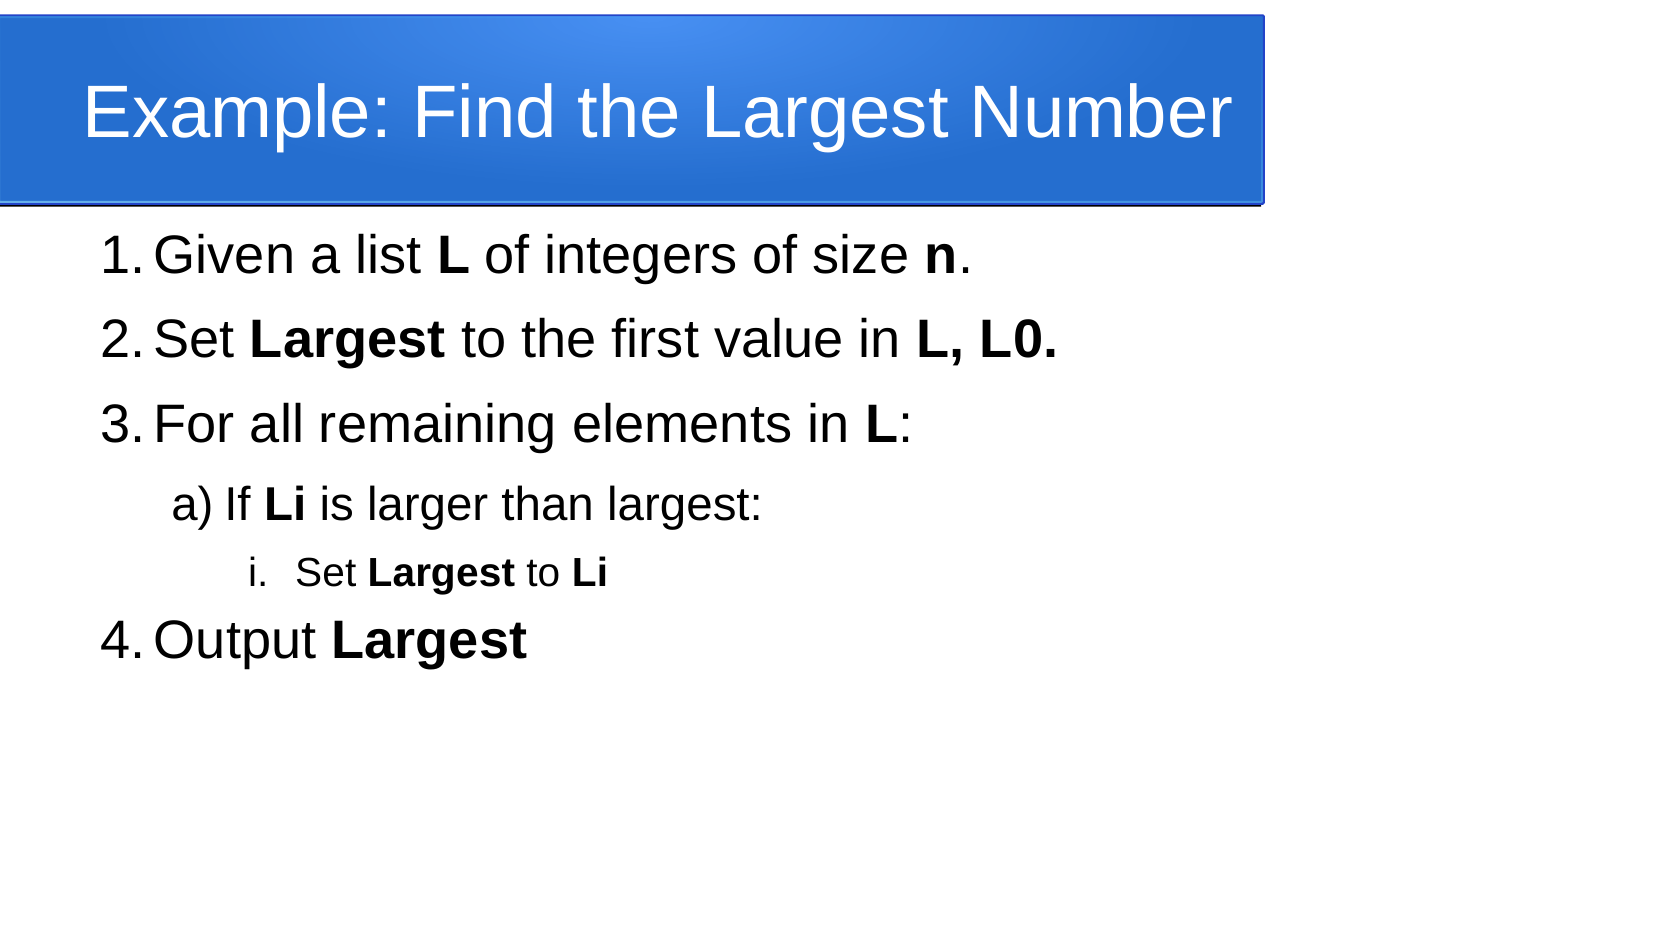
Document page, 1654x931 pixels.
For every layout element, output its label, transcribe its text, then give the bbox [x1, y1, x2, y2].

title Example: Find the Largest Number [82, 35, 1235, 189]
list Given a list L of integers of size n. Set Largest to the first value in L, L0. For all remaining elements in L: If Li is larger than largest: Set Largest to Li Output Largest [82, 224, 1571, 764]
